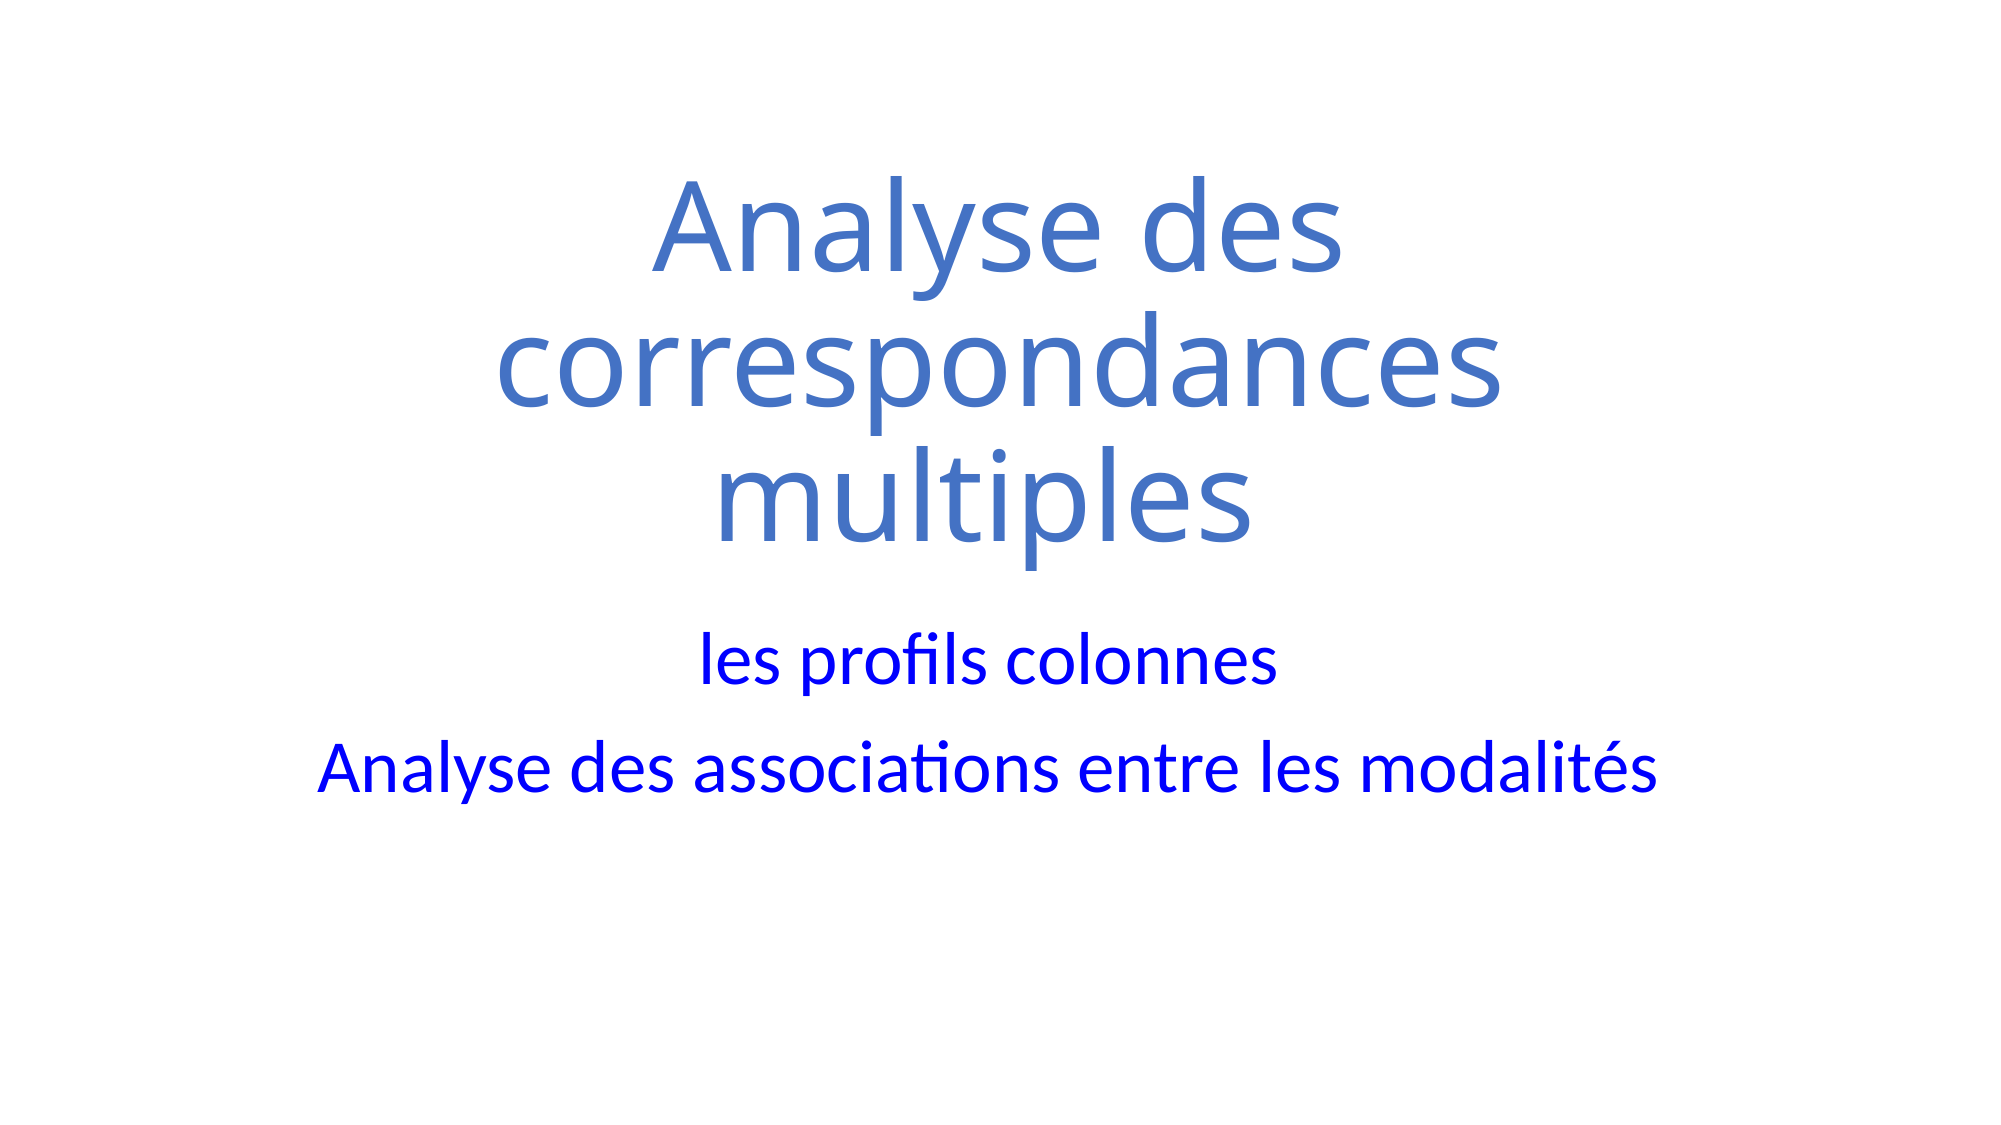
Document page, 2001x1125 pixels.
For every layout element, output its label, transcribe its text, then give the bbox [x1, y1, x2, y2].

title Analyse des correspondances multiples [249, 184, 1750, 576]
subtitle les profils colonnes Analyse des associations entre les modalités [249, 590, 1750, 863]
